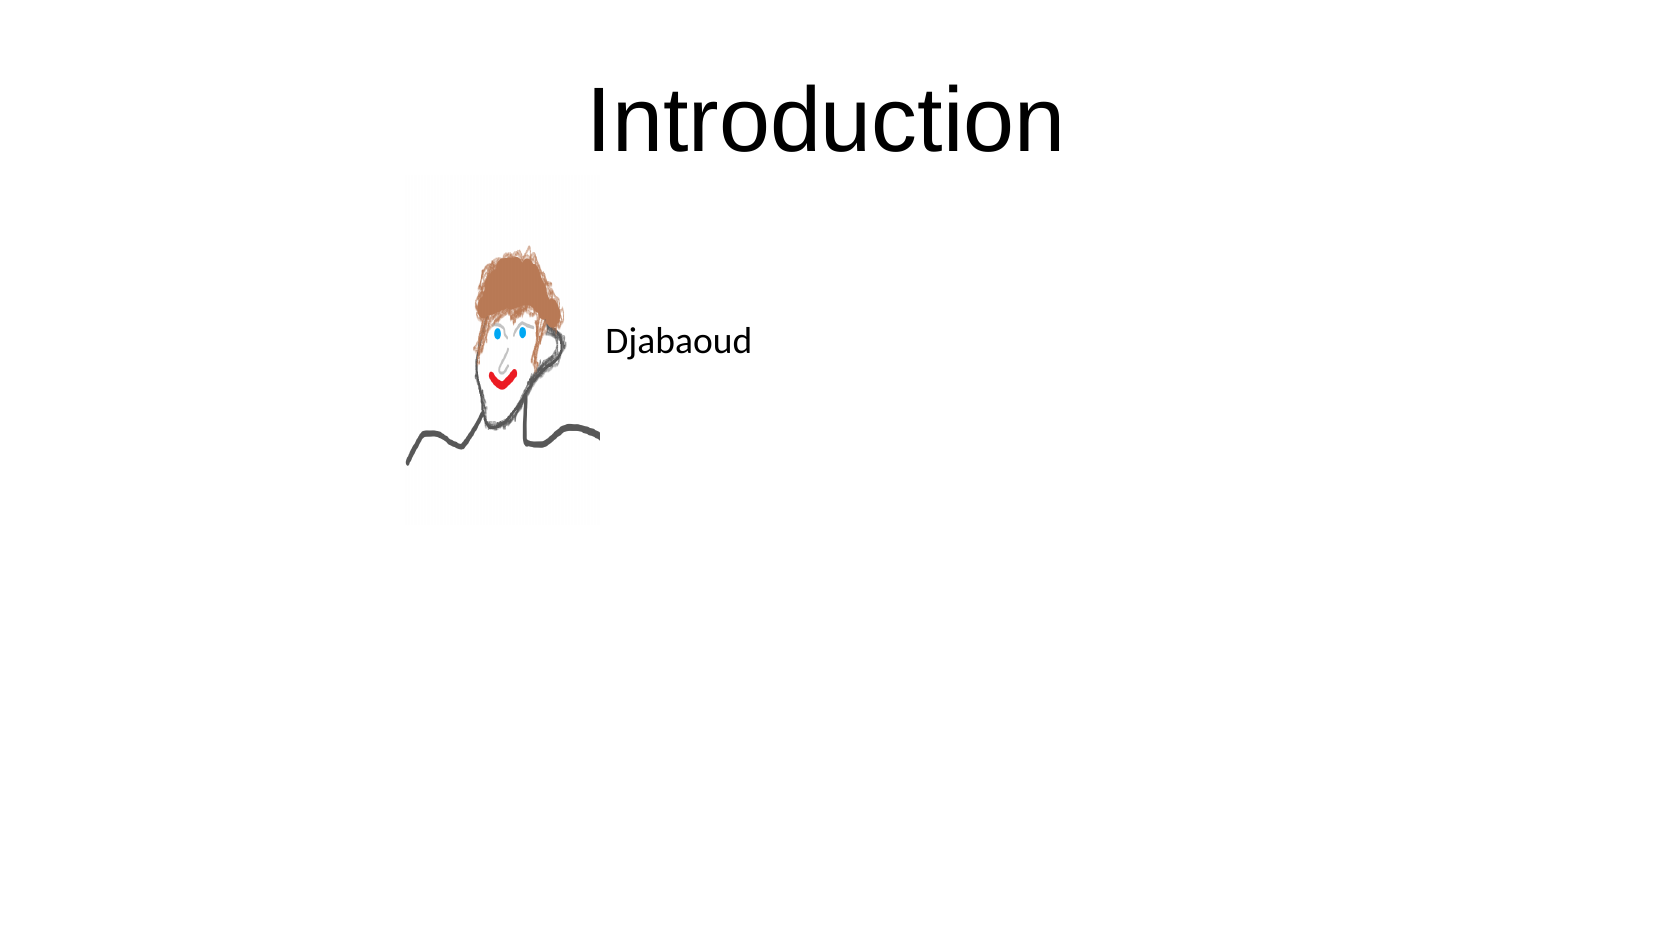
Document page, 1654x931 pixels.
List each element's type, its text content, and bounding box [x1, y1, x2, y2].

text_box Djabaoud [600, 317, 1063, 370]
picture [404, 175, 600, 525]
title Introduction [82, 37, 1571, 193]
